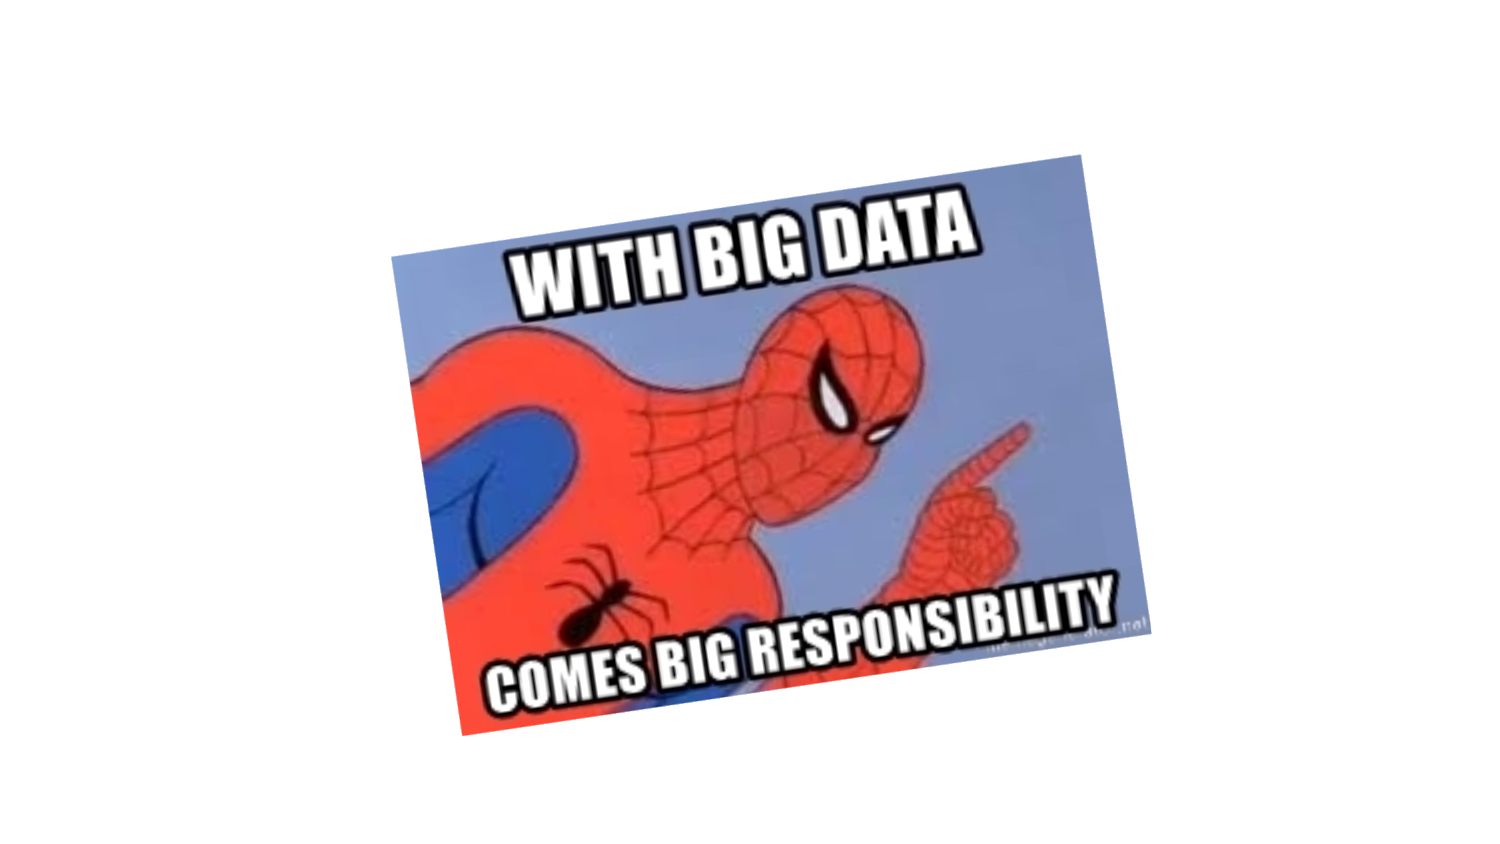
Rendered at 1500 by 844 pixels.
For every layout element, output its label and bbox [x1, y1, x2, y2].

picture [390, 153, 1152, 736]
